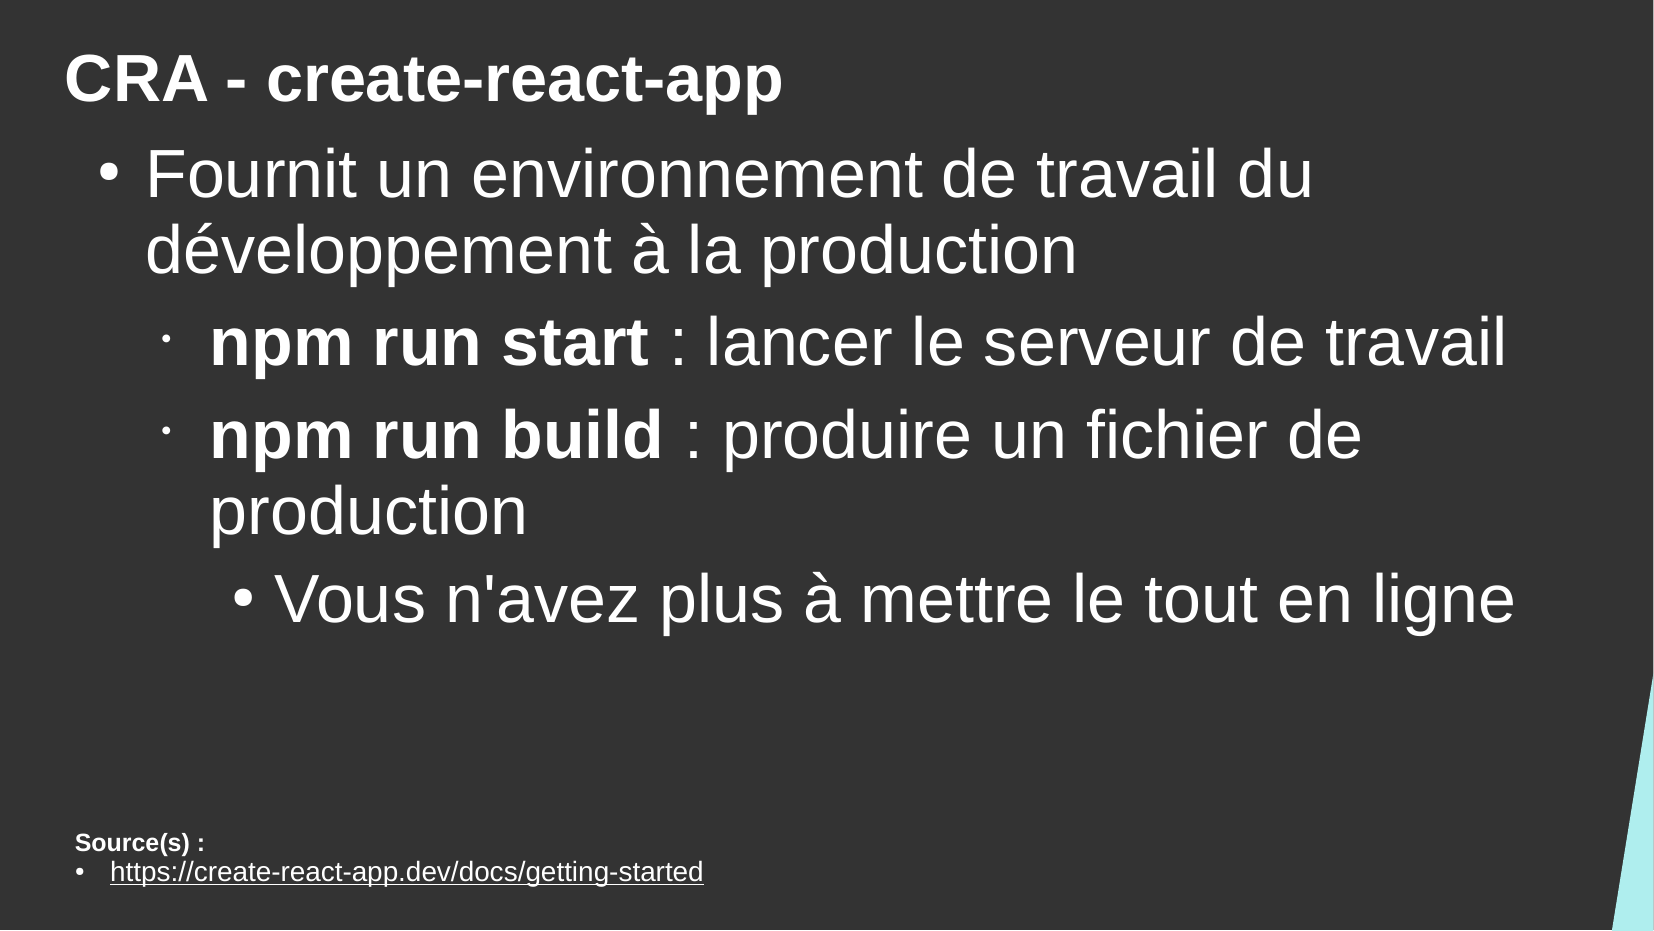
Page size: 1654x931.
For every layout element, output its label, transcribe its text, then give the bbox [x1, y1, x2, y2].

title CRA - create-react-app [64, 40, 1635, 119]
text_box Source(s) : https://create-react-app.dev/docs/getting-started [60, 821, 898, 927]
list Fournit un environnement de travail du développement à la production npm run start : lancer le serveur de travail npm run build : produire un fichier de production Vous n'avez plus à mettre le tout en ligne [80, 135, 1620, 745]
text_box [1611, 669, 1654, 931]
